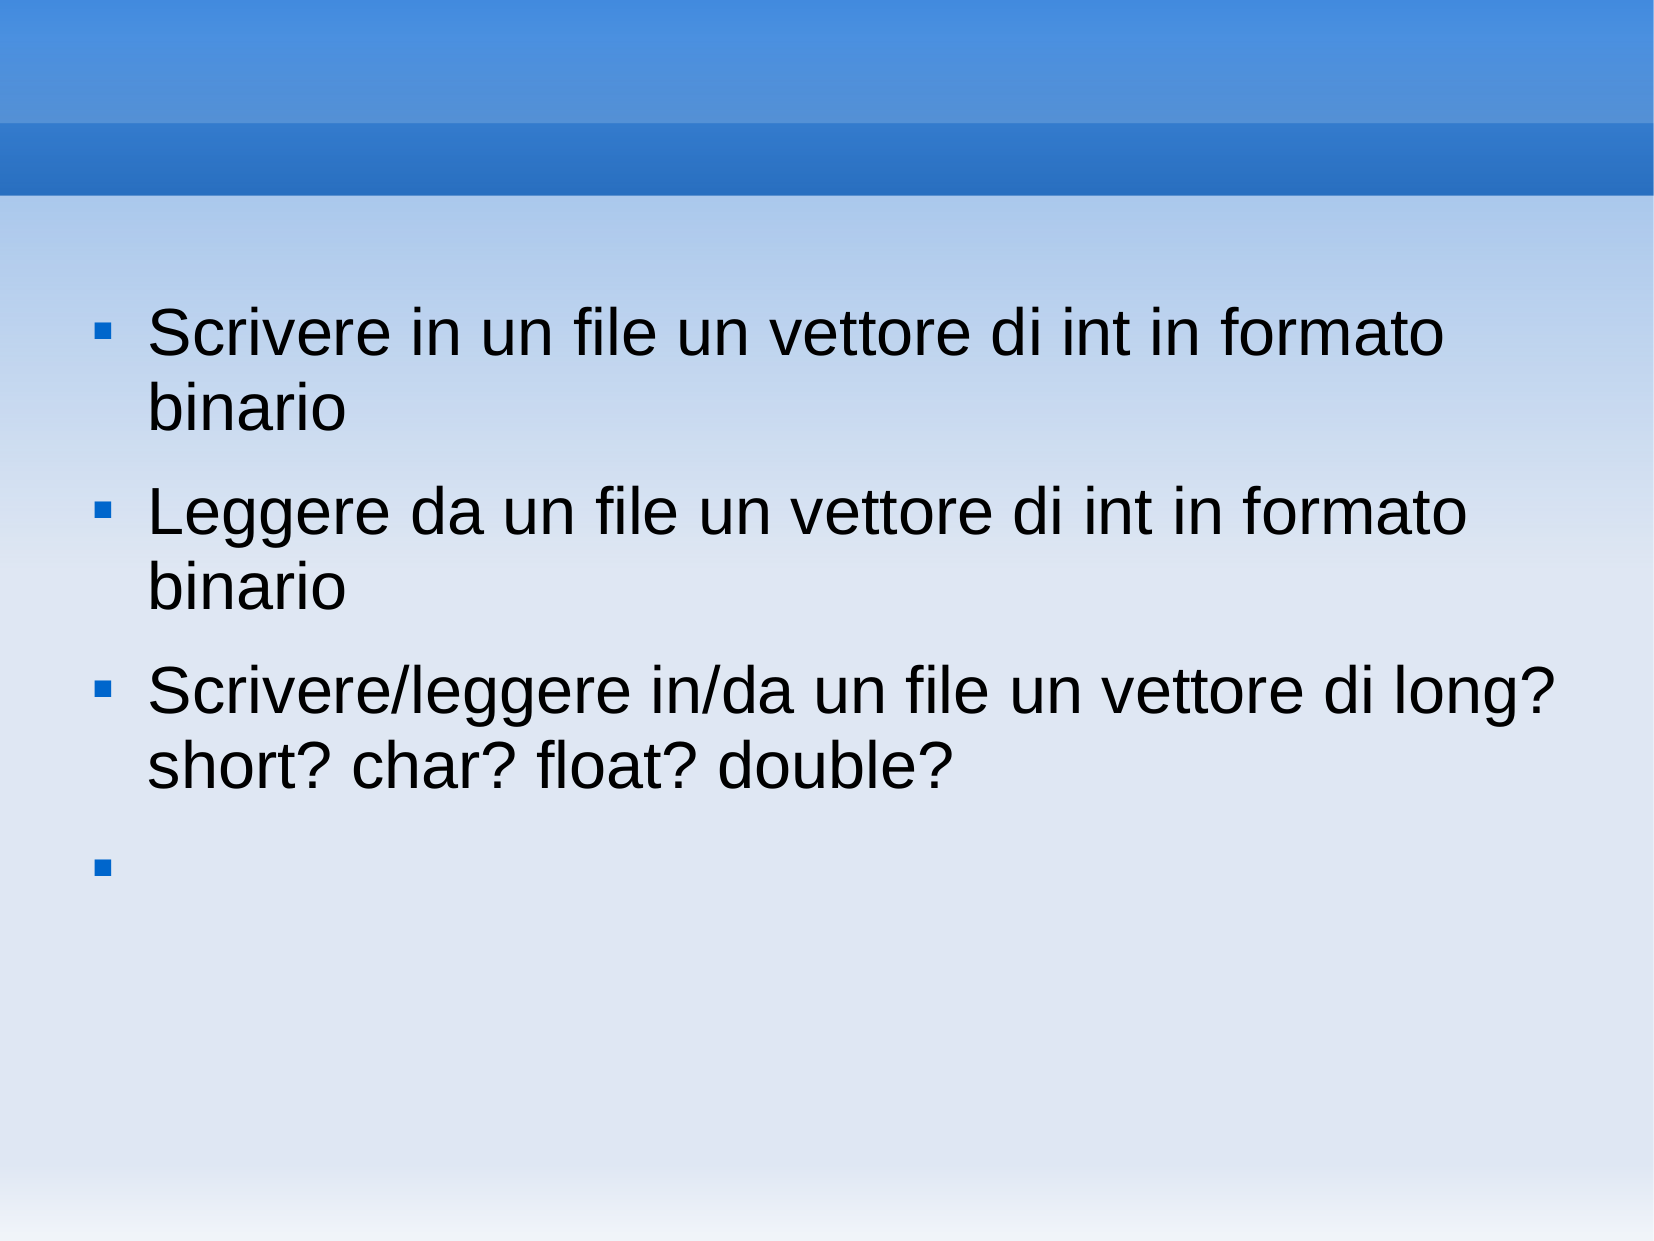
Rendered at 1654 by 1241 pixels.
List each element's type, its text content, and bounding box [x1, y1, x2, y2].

picture [0, 0, 1654, 1241]
list Scrivere in un file un vettore di int in formato binario Leggere da un file un vettore di int in formato binario Scrivere/leggere in/da un file un vettore di long? short? char? float? double? [76, 295, 1565, 1114]
